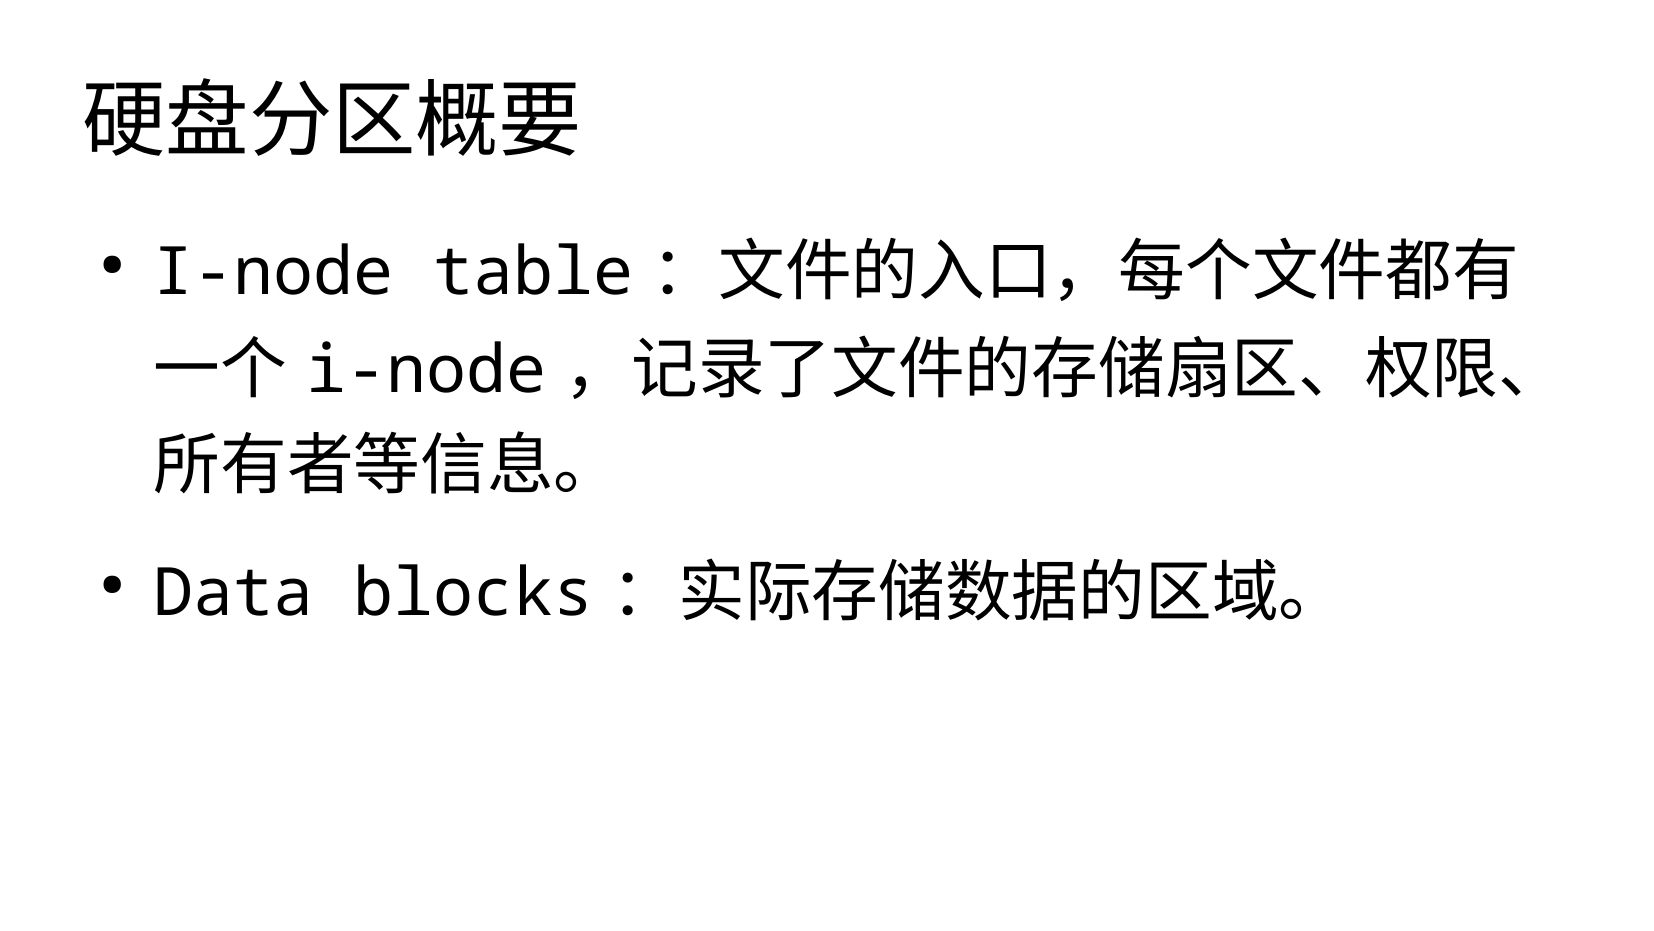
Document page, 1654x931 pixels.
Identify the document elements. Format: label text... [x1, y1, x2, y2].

list I-node table：文件的入口，每个文件都有一个i-node，记录了文件的存储扇区、权限、所有者等信息。 Data blocks：实际存储数据的区域。 [82, 217, 1571, 758]
title 硬盘分区概要 [82, 37, 1571, 189]
